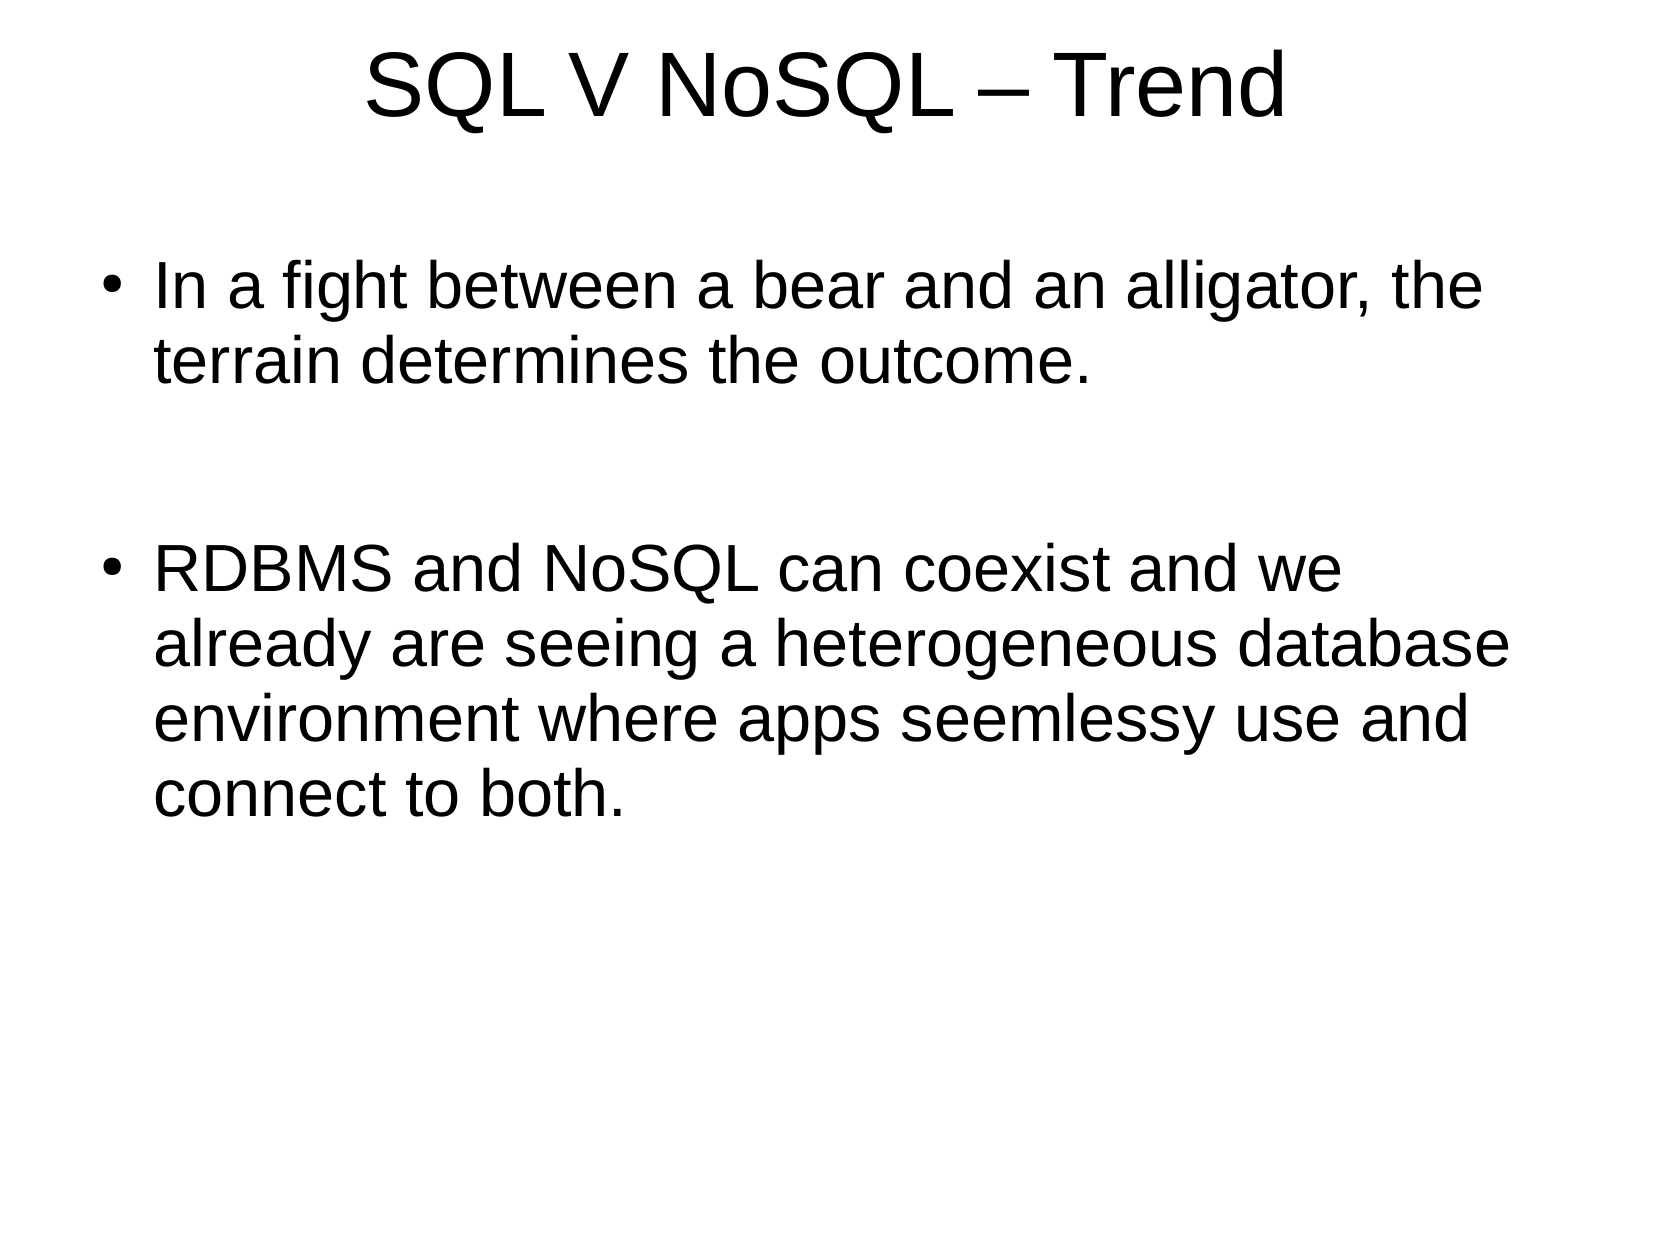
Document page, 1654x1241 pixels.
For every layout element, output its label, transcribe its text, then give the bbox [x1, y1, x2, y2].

title SQL V NoSQL – Trend [82, 23, 1571, 248]
list In a fight between a bear and an alligator, the terrain determines the outcome. RDBMS and NoSQL can coexist and we already are seeing a heterogeneous database environment where apps seemlessy use and connect to both. [82, 248, 1571, 1086]
